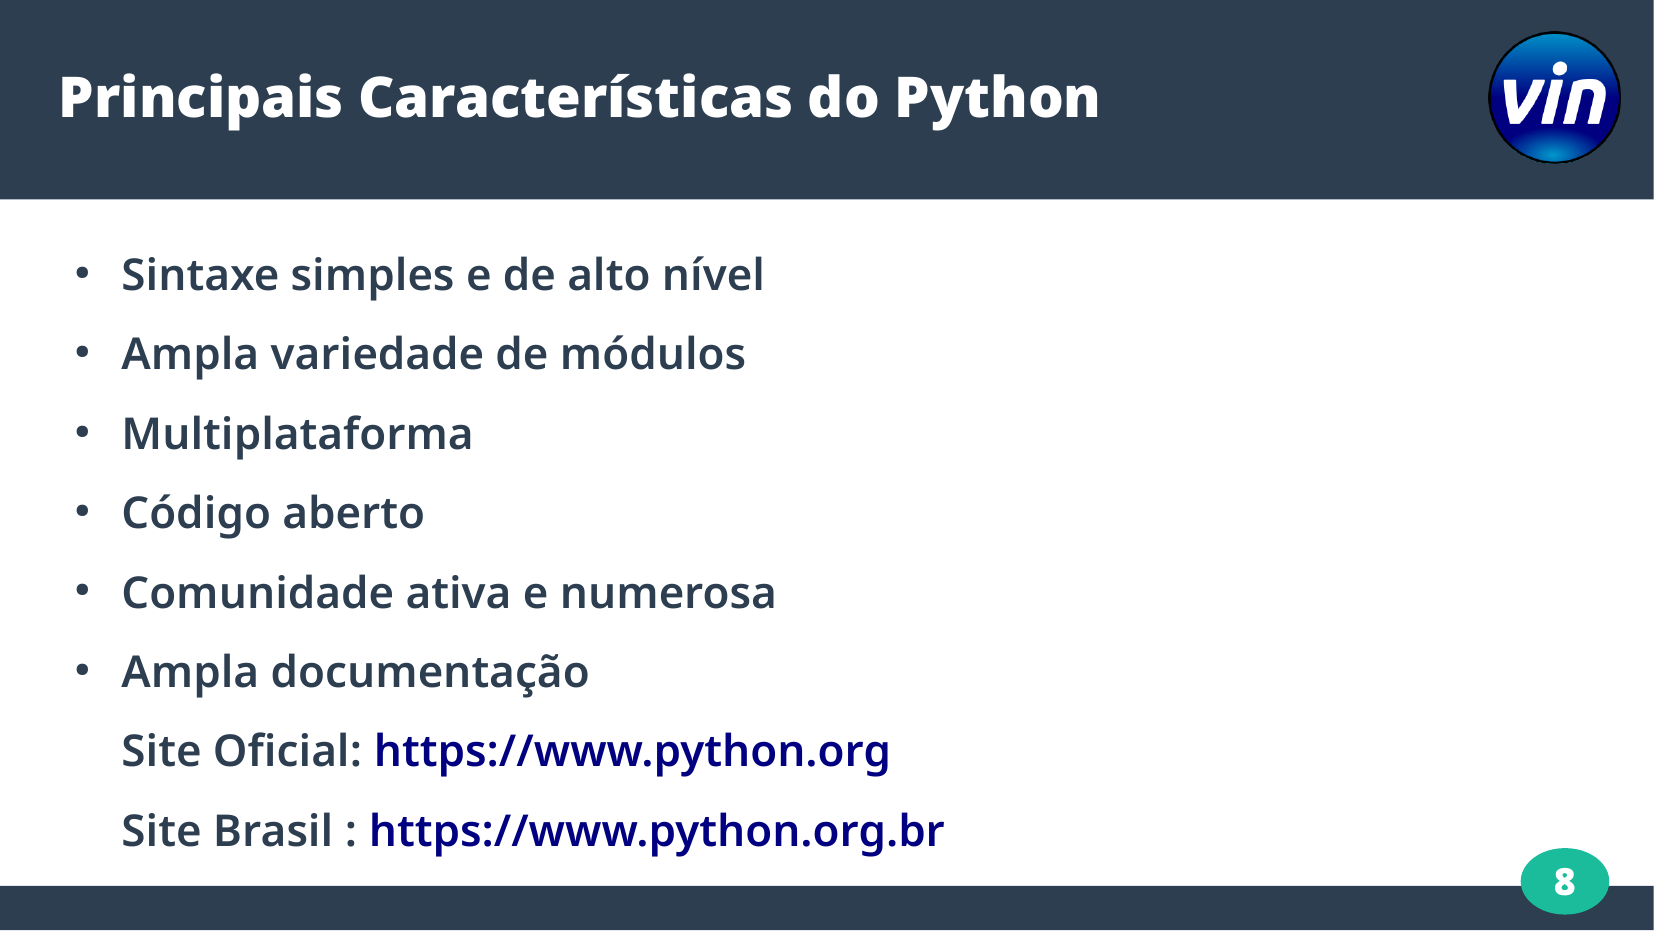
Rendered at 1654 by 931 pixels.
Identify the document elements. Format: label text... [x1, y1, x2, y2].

list Sintaxe simples e de alto nível Ampla variedade de módulos Multiplataforma Código aberto Comunidade ativa e numerosa Ampla documentação Site Oficial: https://www.python.org Site Brasil : https://www.python.org.br [59, 243, 1595, 864]
title Principais Características do Python [59, 37, 1488, 155]
picture [1488, 31, 1621, 164]
